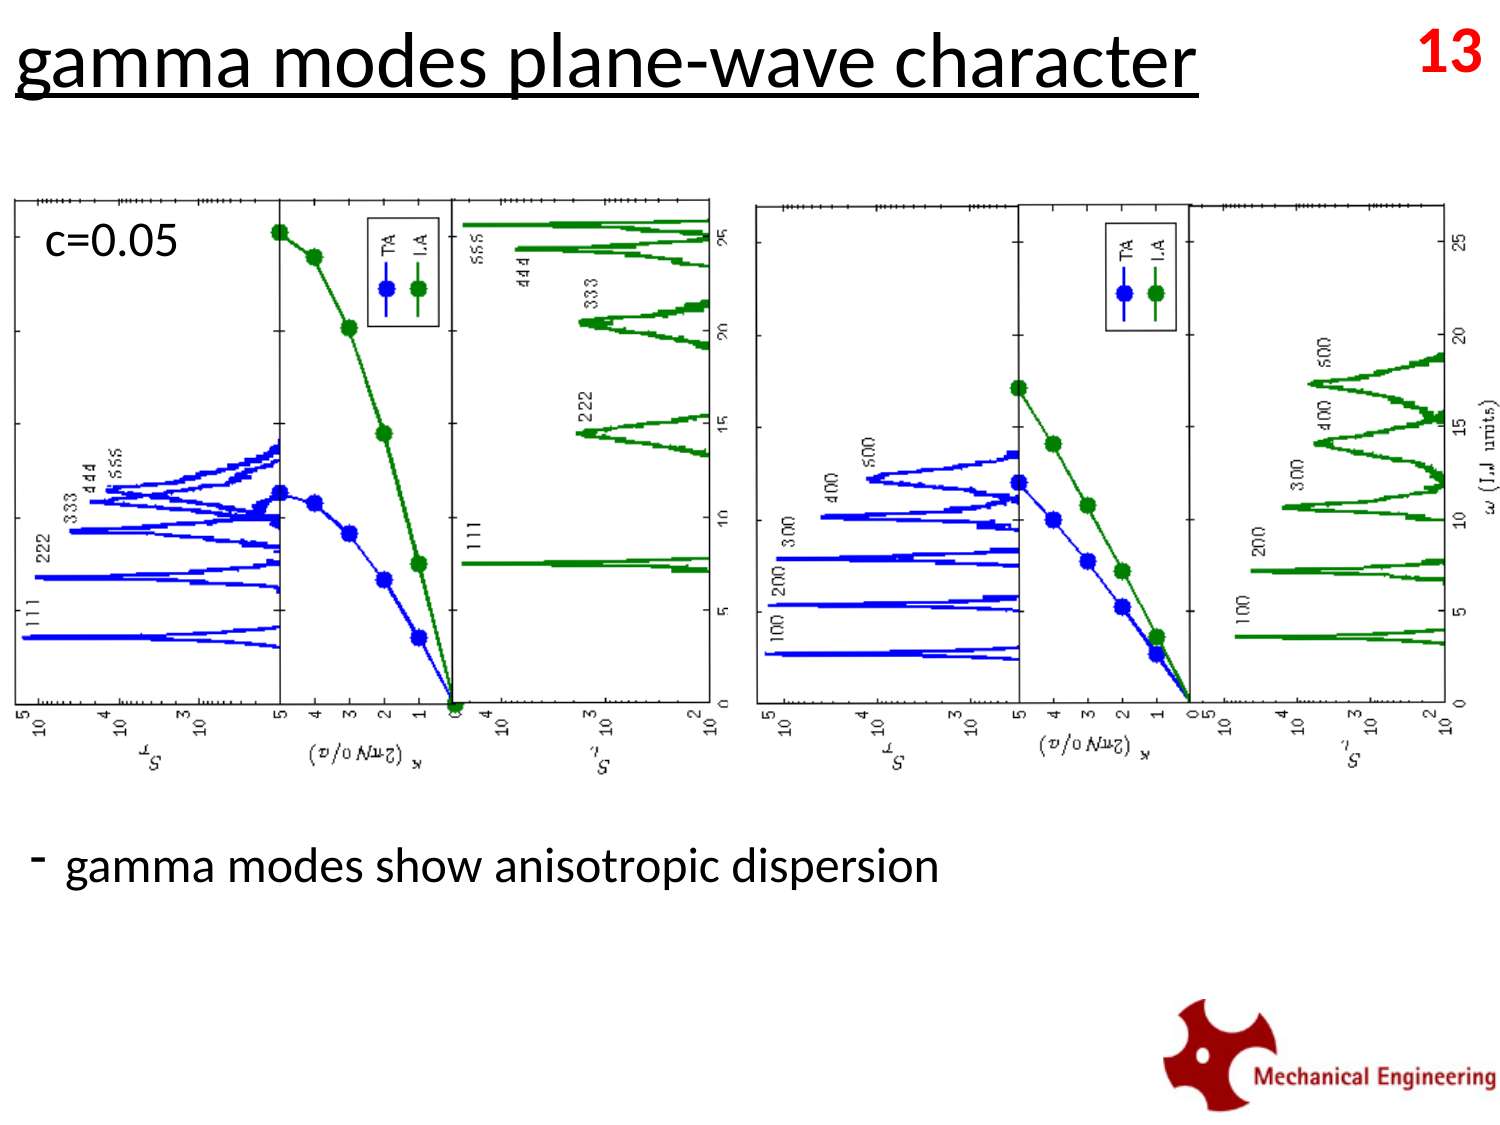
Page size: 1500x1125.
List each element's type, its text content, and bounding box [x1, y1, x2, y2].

picture [1162, 999, 1497, 1113]
picture [0, 164, 1500, 787]
text_box c=0.05 [30, 211, 290, 286]
title gamma modes plane-wave character [0, 0, 1411, 150]
text_box gamma modes show anisotropic dispersion [15, 824, 1381, 960]
text_box 13 [1401, 0, 1499, 93]
